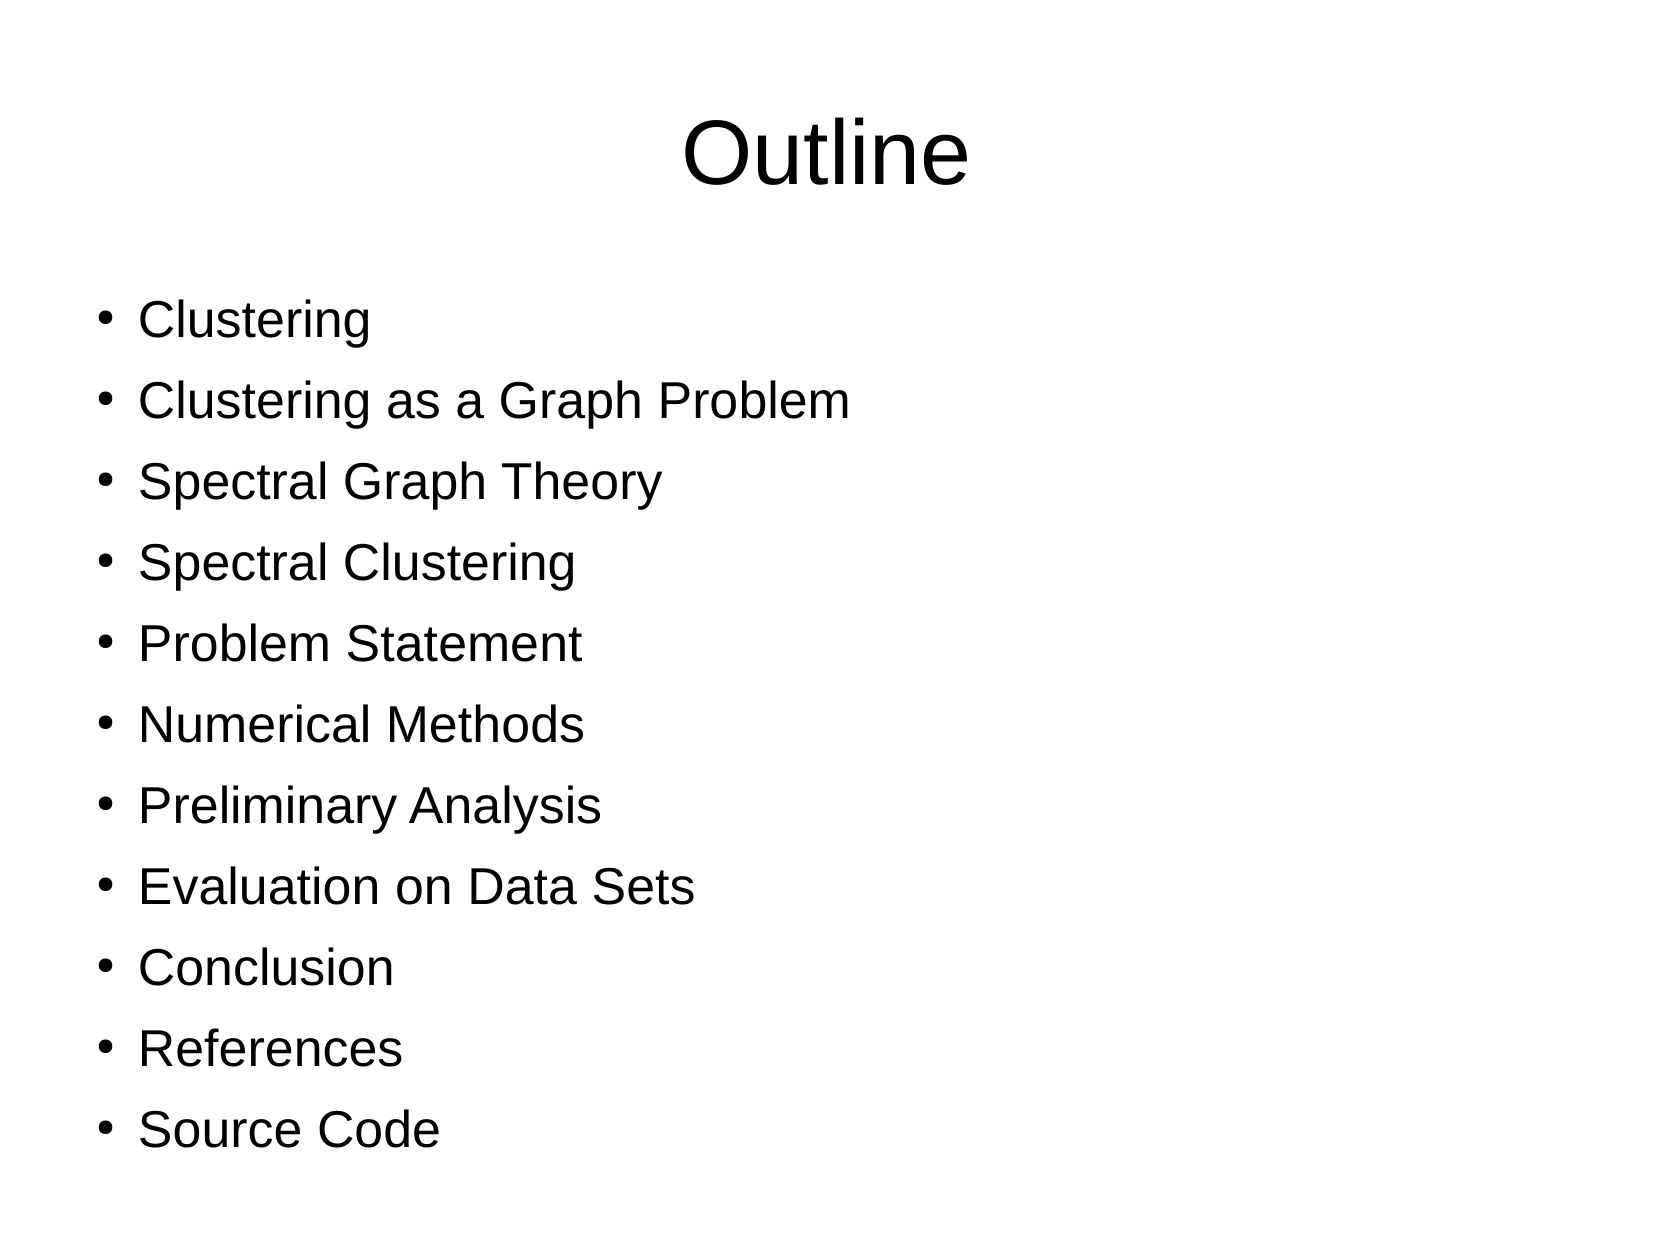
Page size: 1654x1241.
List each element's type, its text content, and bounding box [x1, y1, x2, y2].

title Outline [82, 49, 1571, 257]
list Clustering Clustering as a Graph Problem Spectral Graph Theory Spectral Clustering Problem Statement Numerical Methods Preliminary Analysis Evaluation on Data Sets Conclusion References Source Code [82, 290, 1571, 1171]
